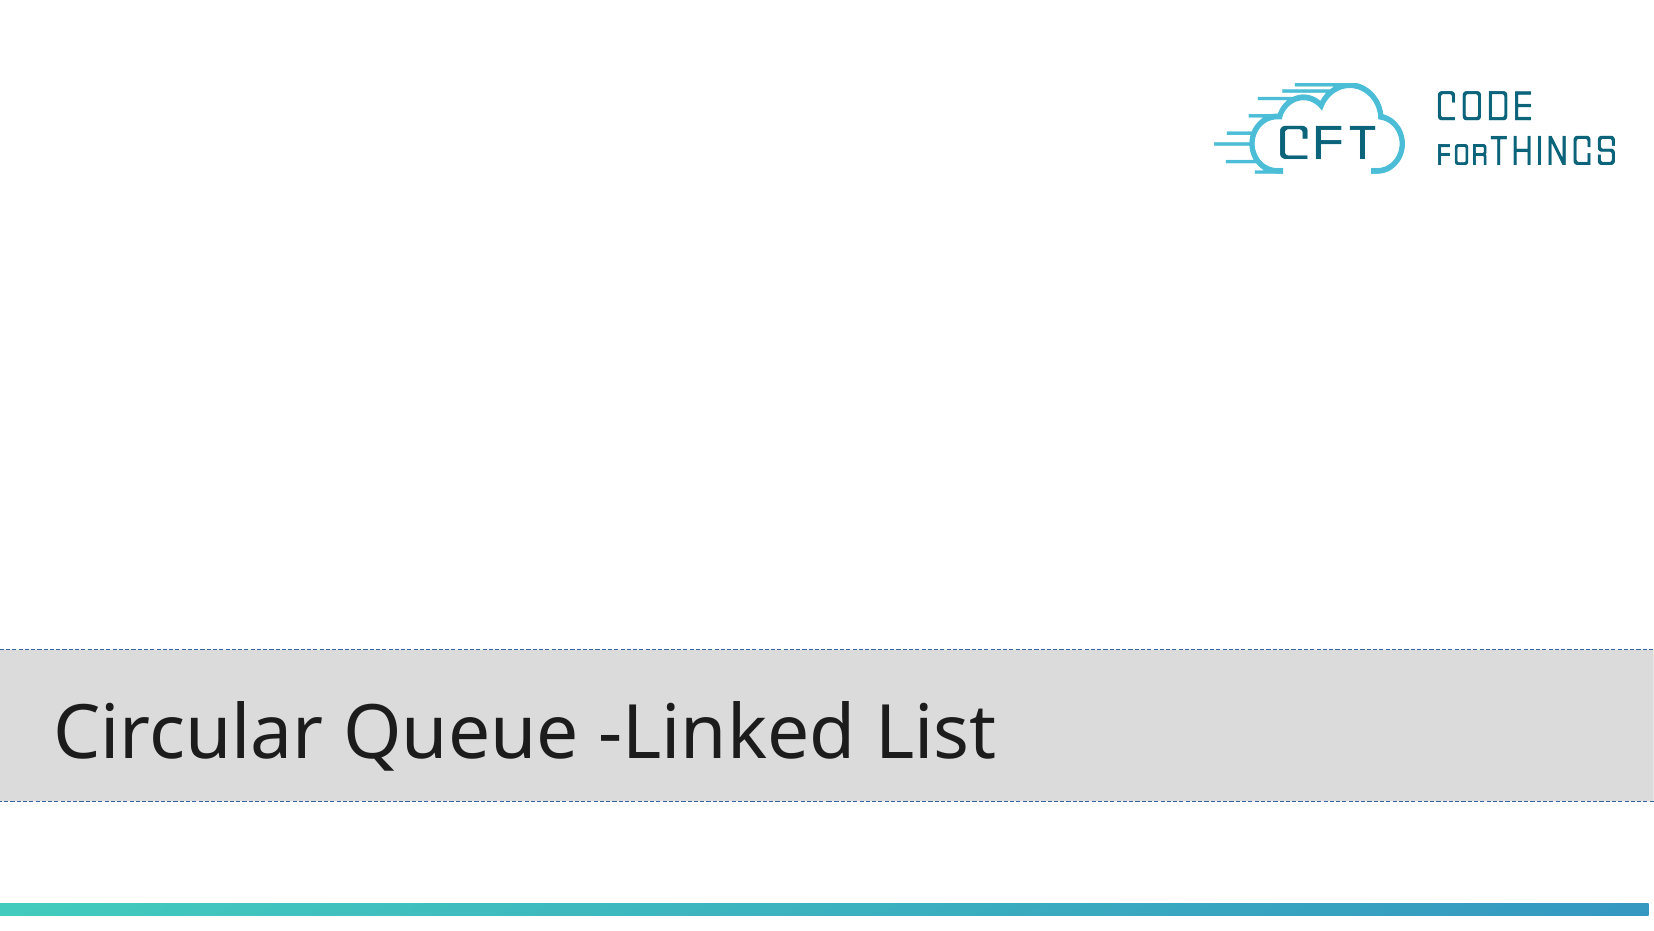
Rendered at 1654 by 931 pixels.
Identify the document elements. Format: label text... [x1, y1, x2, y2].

picture [1214, 83, 1615, 174]
title Circular Queue -Linked List [53, 651, 1542, 807]
